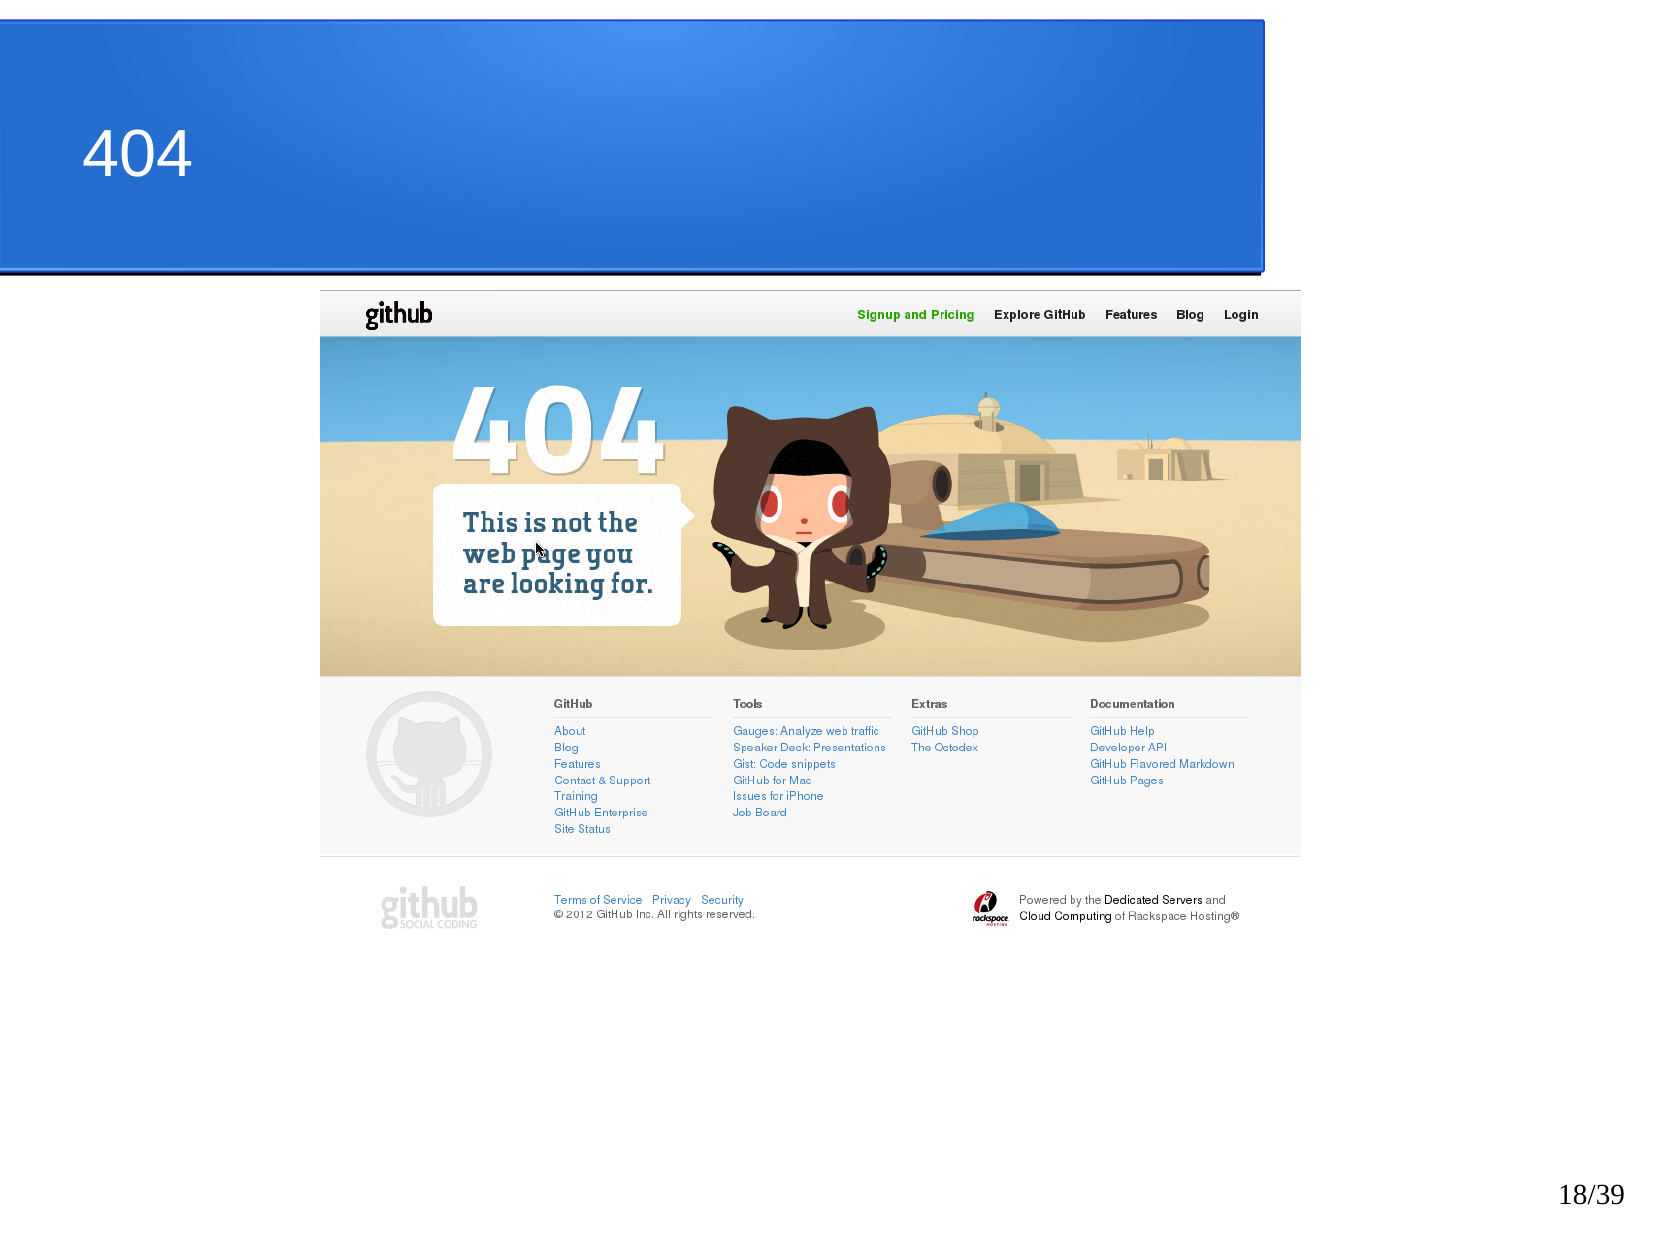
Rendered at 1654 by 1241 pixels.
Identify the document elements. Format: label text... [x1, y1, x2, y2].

picture [320, 290, 1301, 1010]
title 404 [82, 49, 1250, 257]
